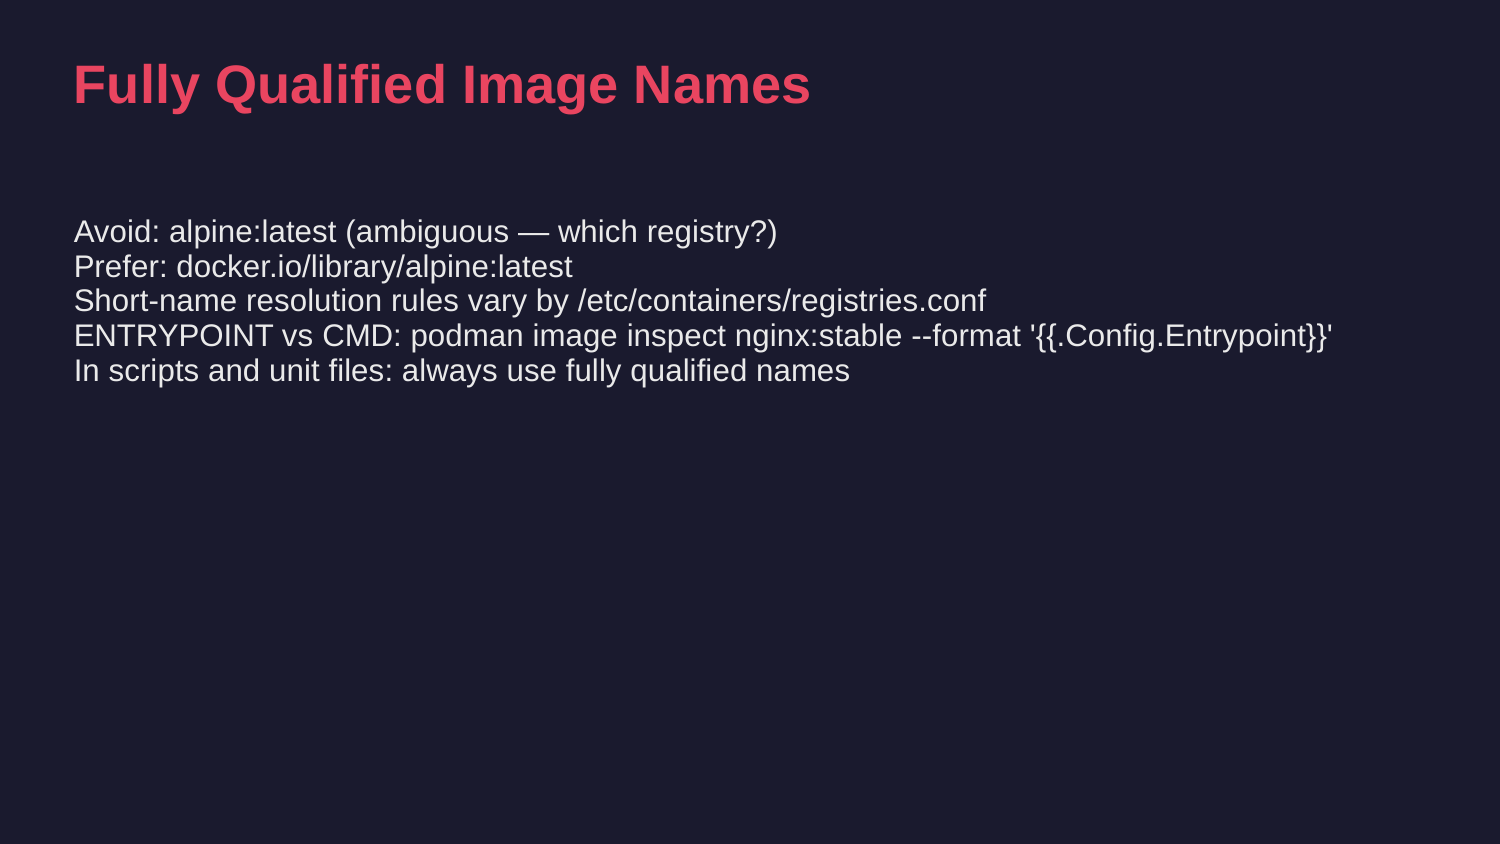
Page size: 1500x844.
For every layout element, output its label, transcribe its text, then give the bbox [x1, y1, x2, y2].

title Fully Qualified Image Names [59, 47, 1441, 166]
text_box Avoid: alpine:latest (ambiguous — which registry?) Prefer: docker.io/library/alpine:latest Short-name resolution rules vary by /etc/containers/registries.conf ENTRYPOINT vs CMD: podman image inspect nginx:stable --format '{{.Config.Entrypoint}}' In scripts and unit files: always use fully qualified names [59, 206, 1441, 798]
